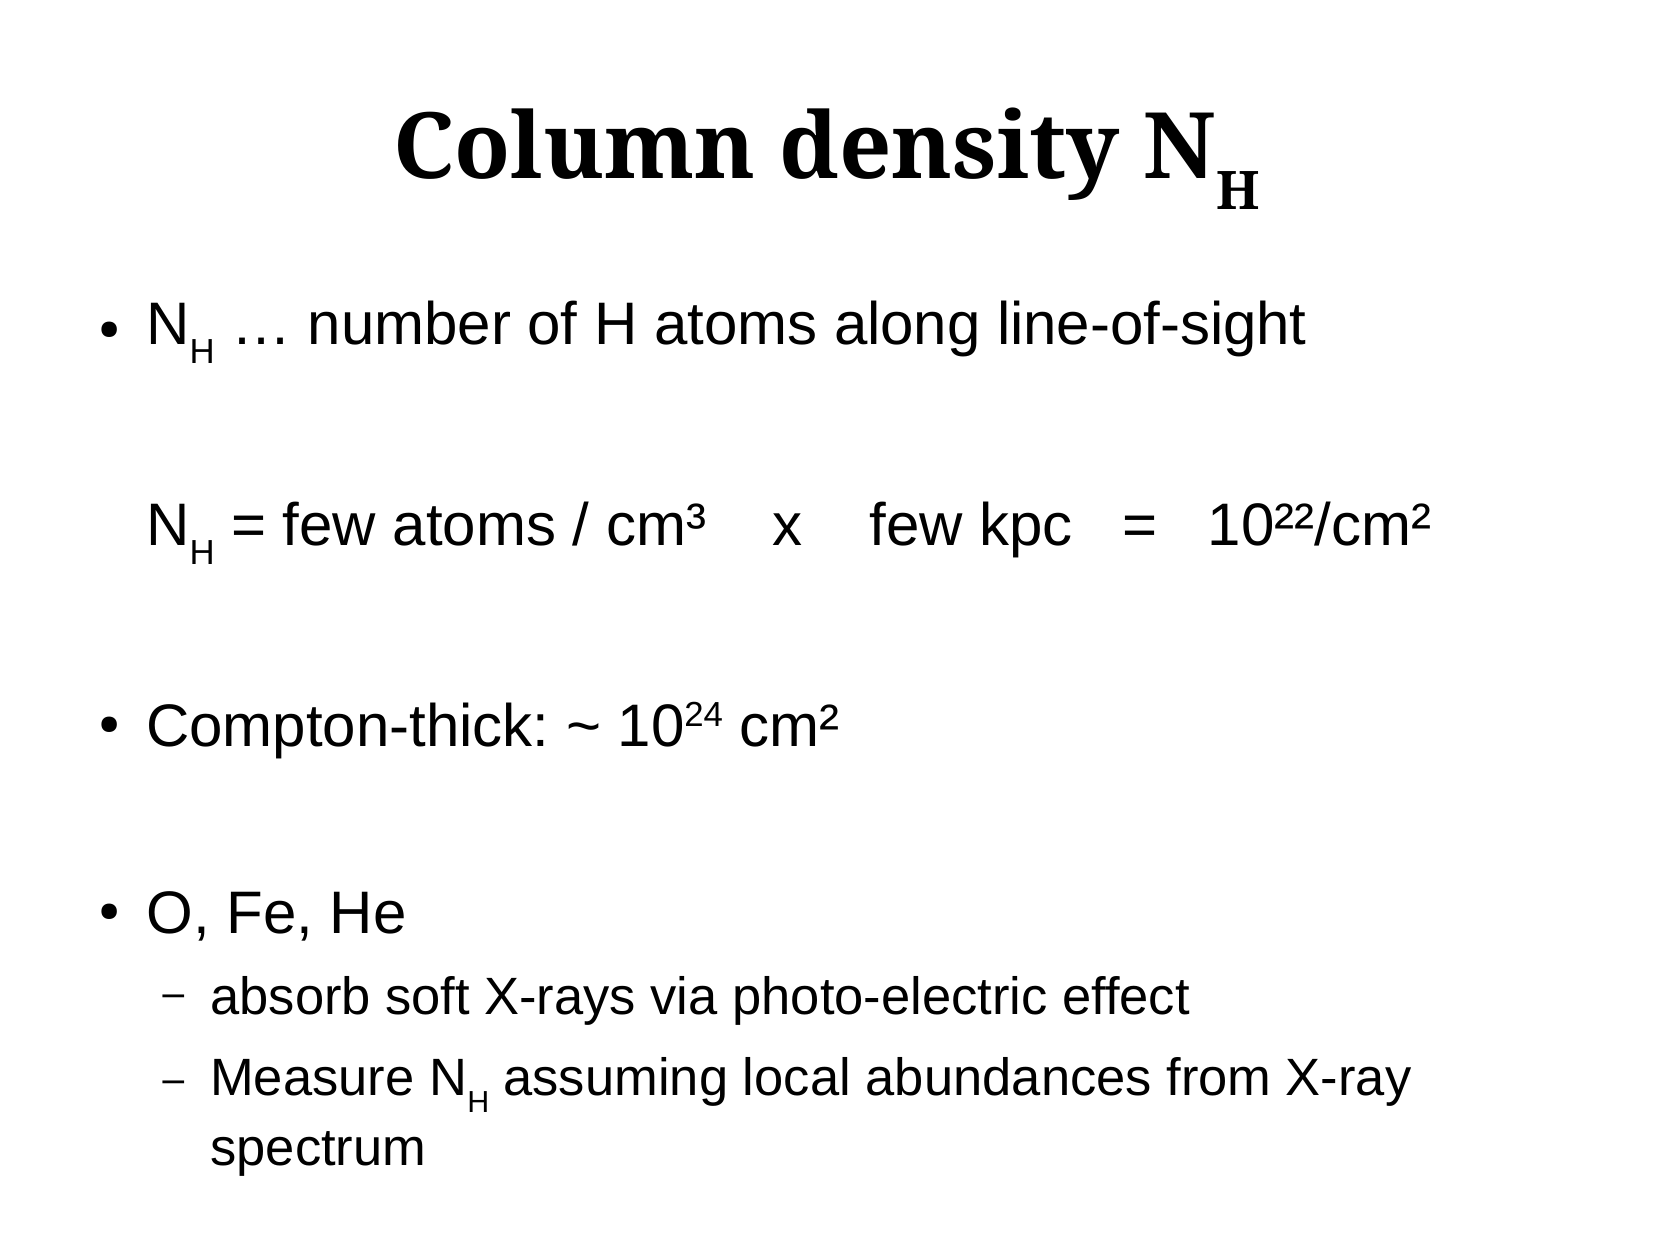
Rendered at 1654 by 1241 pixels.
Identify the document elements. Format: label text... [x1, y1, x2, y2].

title Column density NH [82, 49, 1571, 257]
list NH … number of H atoms along line-of-sight NH = few atoms / cm³ x few kpc = 10²²/cm² Compton-thick: ~ 1024 cm² O, Fe, He absorb soft X-rays via photo-electric effect Measure NH assuming local abundances from X-ray spectrum [82, 290, 1571, 1186]
